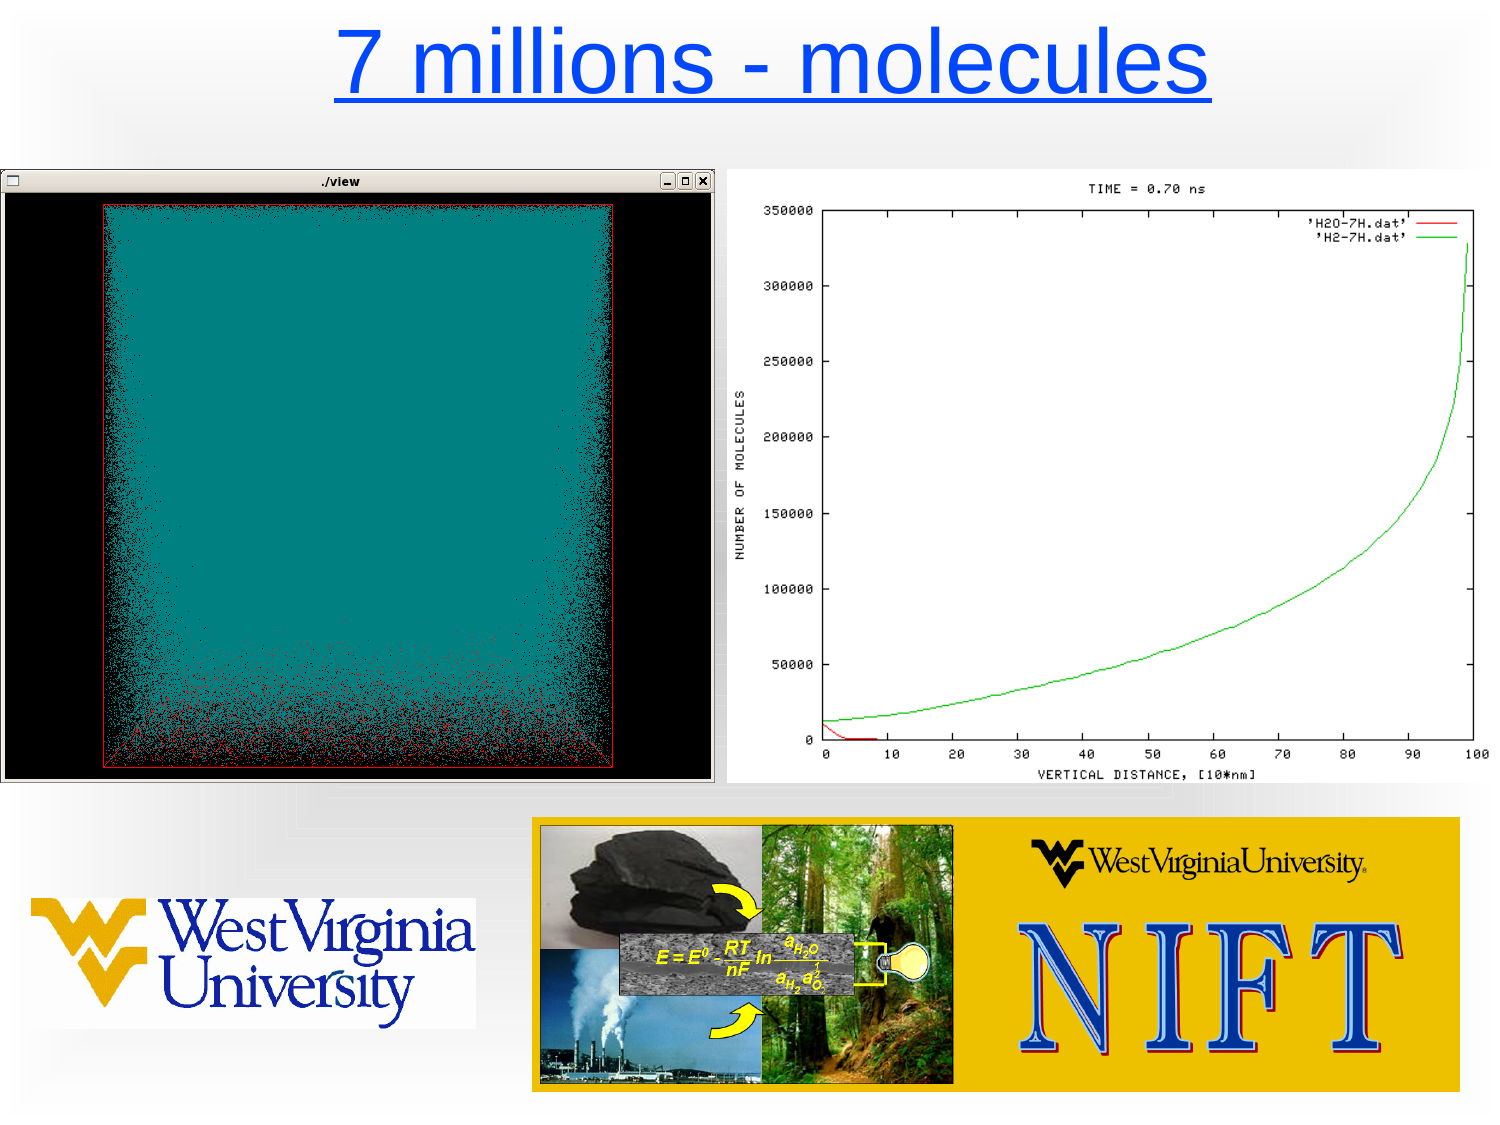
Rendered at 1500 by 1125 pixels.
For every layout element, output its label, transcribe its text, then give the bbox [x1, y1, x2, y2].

title 7 millions - molecules [135, 10, 1411, 113]
picture [532, 817, 1460, 1092]
picture [0, 169, 715, 783]
picture [727, 169, 1497, 783]
